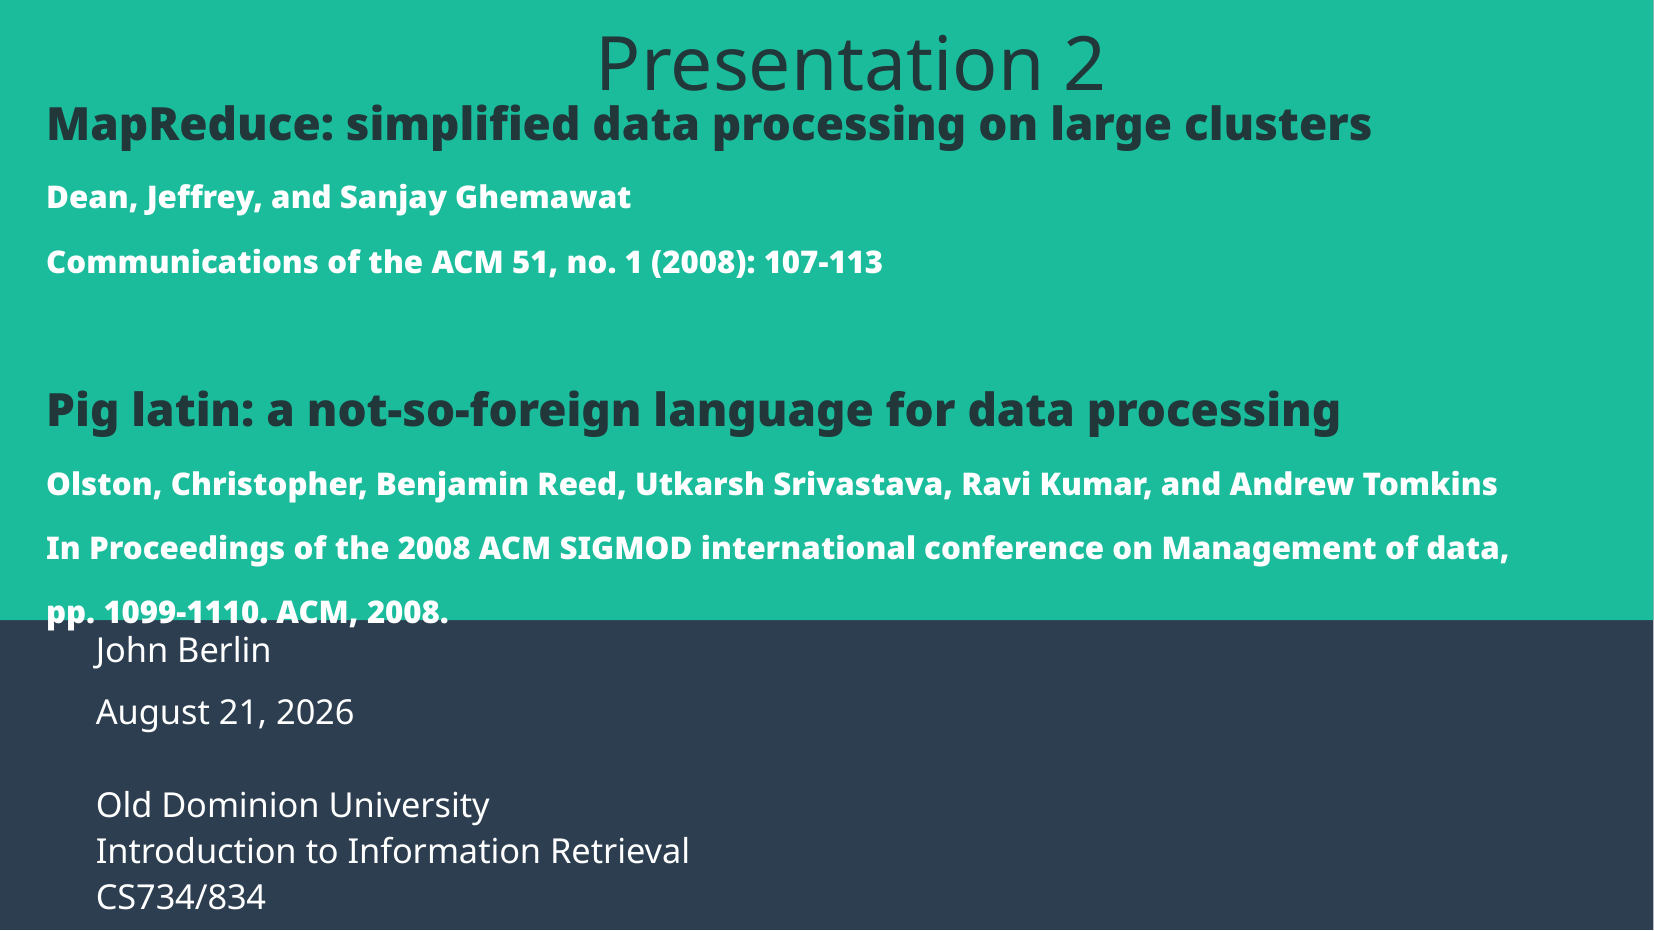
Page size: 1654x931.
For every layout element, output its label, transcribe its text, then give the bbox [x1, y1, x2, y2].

title MapReduce: simplified data processing on large clusters Dean, Jeffrey, and Sanjay Ghemawat Communications of the ACM 51, no. 1 (2008): 107-113 Pig latin: a not-so-foreign language for data processing Olston, Christopher, Benjamin Reed, Utkarsh Srivastava, Ravi Kumar, and Andrew Tomkins In Proceedings of the 2008 ACM SIGMOD international conference on Management of data, pp. 1099-1110. ACM, 2008. [30, 124, 1536, 676]
text_box John Berlin October 6, 2016 Old Dominion University Introduction to Information Retrieval CS734/834 [81, 618, 875, 931]
text_box Presentation 2 [142, 2, 1561, 106]
